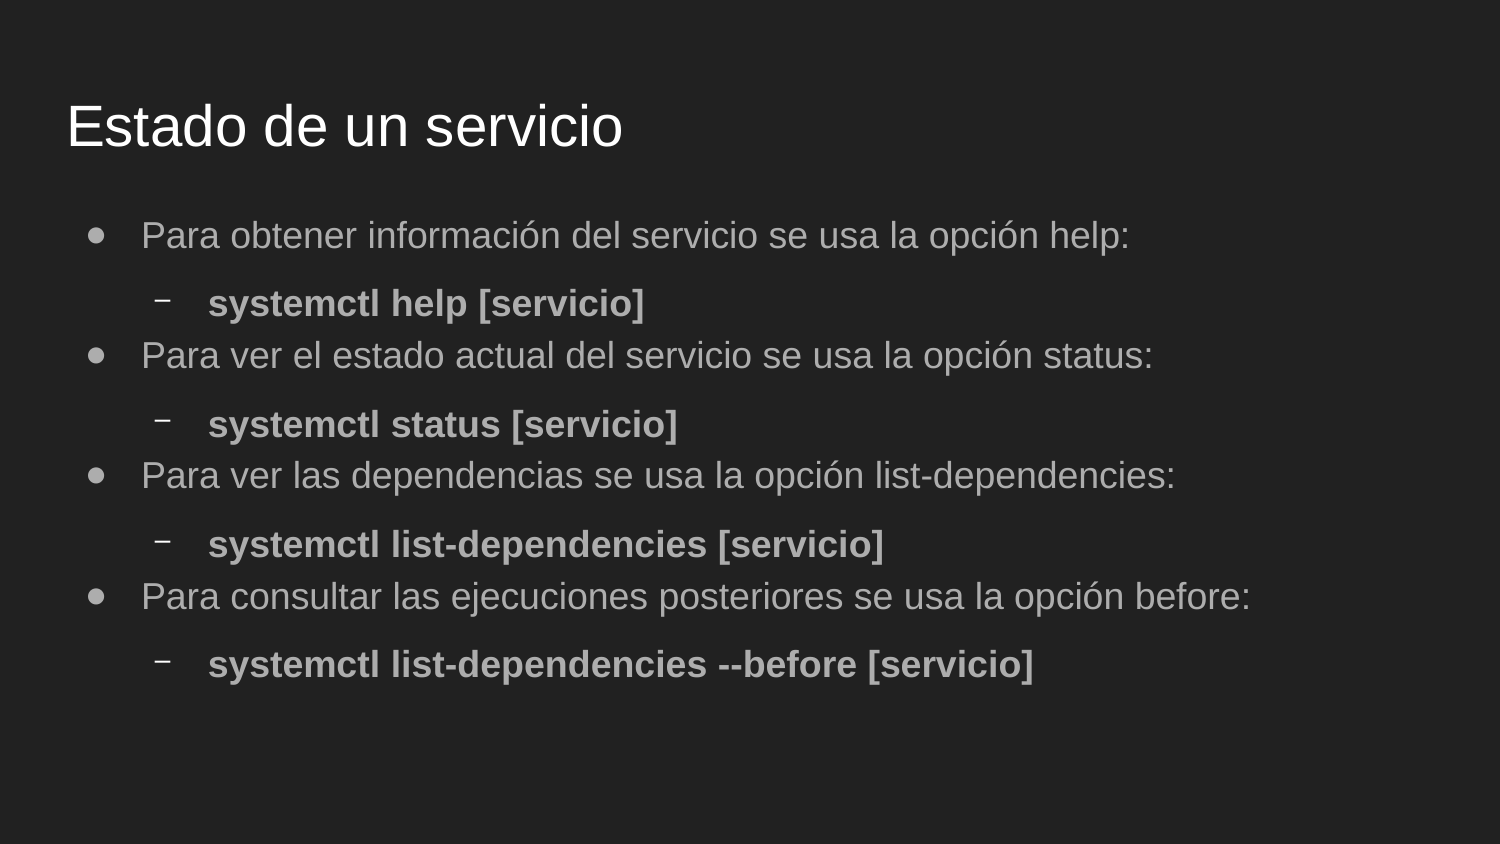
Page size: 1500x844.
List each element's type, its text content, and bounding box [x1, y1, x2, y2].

title Estado de un servicio [51, 72, 1449, 167]
list Para obtener información del servicio se usa la opción help: systemctl help [servicio] Para ver el estado actual del servicio se usa la opción status: systemctl status [servicio] Para ver las dependencias se usa la opción list-dependencies: systemctl list-dependencies [servicio] Para consultar las ejecuciones posteriores se usa la opción before: systemctl list-dependencies --before [servicio] [51, 189, 1411, 750]
